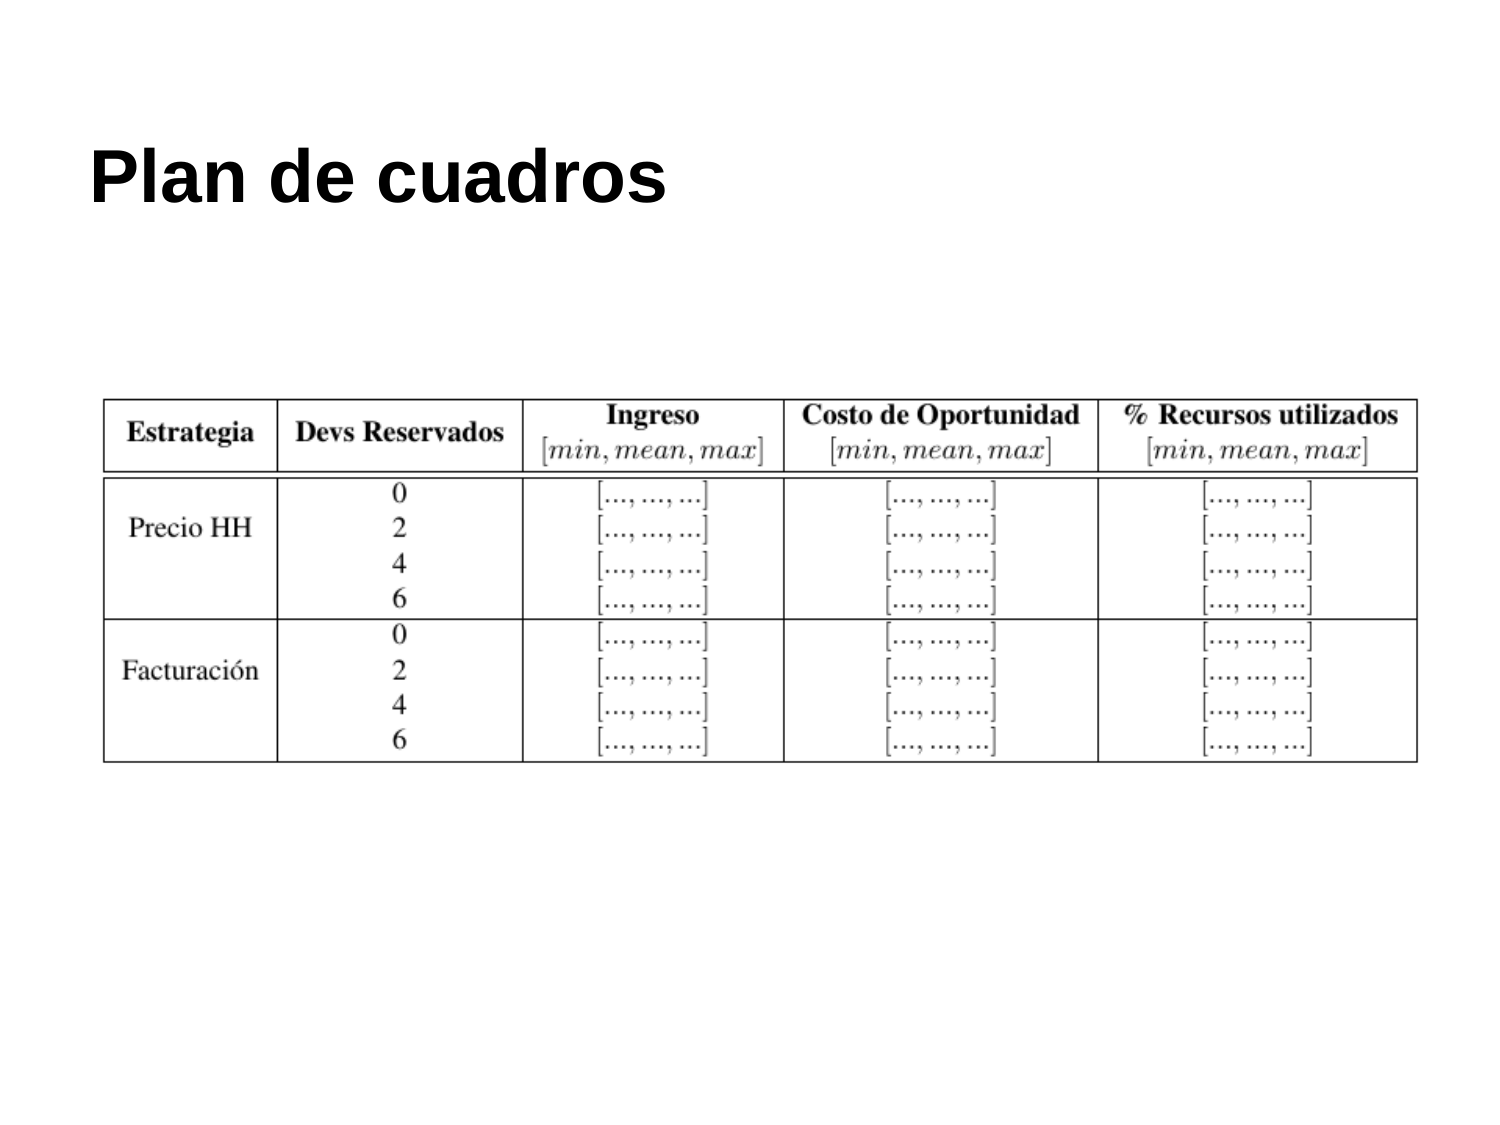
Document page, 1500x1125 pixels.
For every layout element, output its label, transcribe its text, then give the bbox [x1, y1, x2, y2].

text_box Plan de cuadros [75, 45, 1425, 233]
picture [69, 374, 1440, 785]
